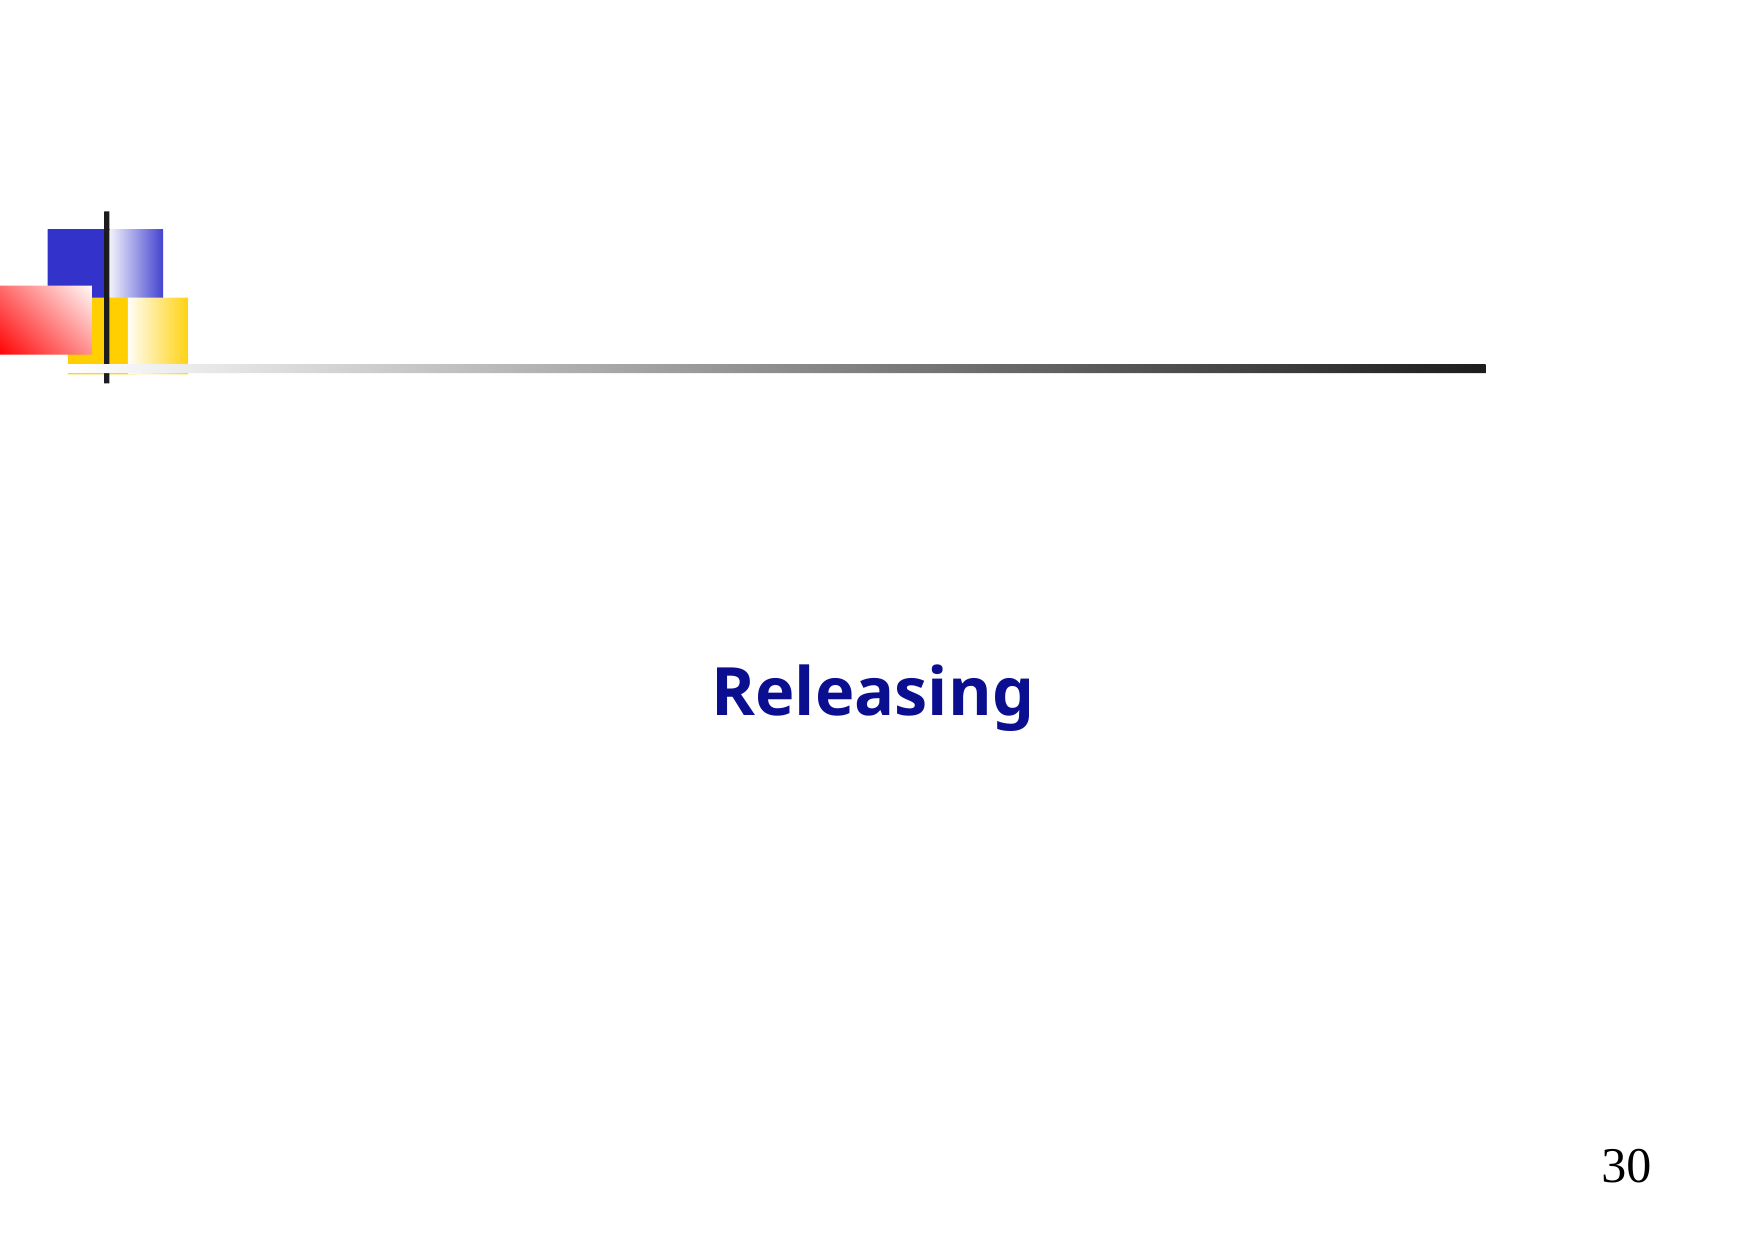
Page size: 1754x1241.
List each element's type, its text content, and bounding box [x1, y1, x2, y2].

subtitle Releasing [179, 371, 1567, 1091]
